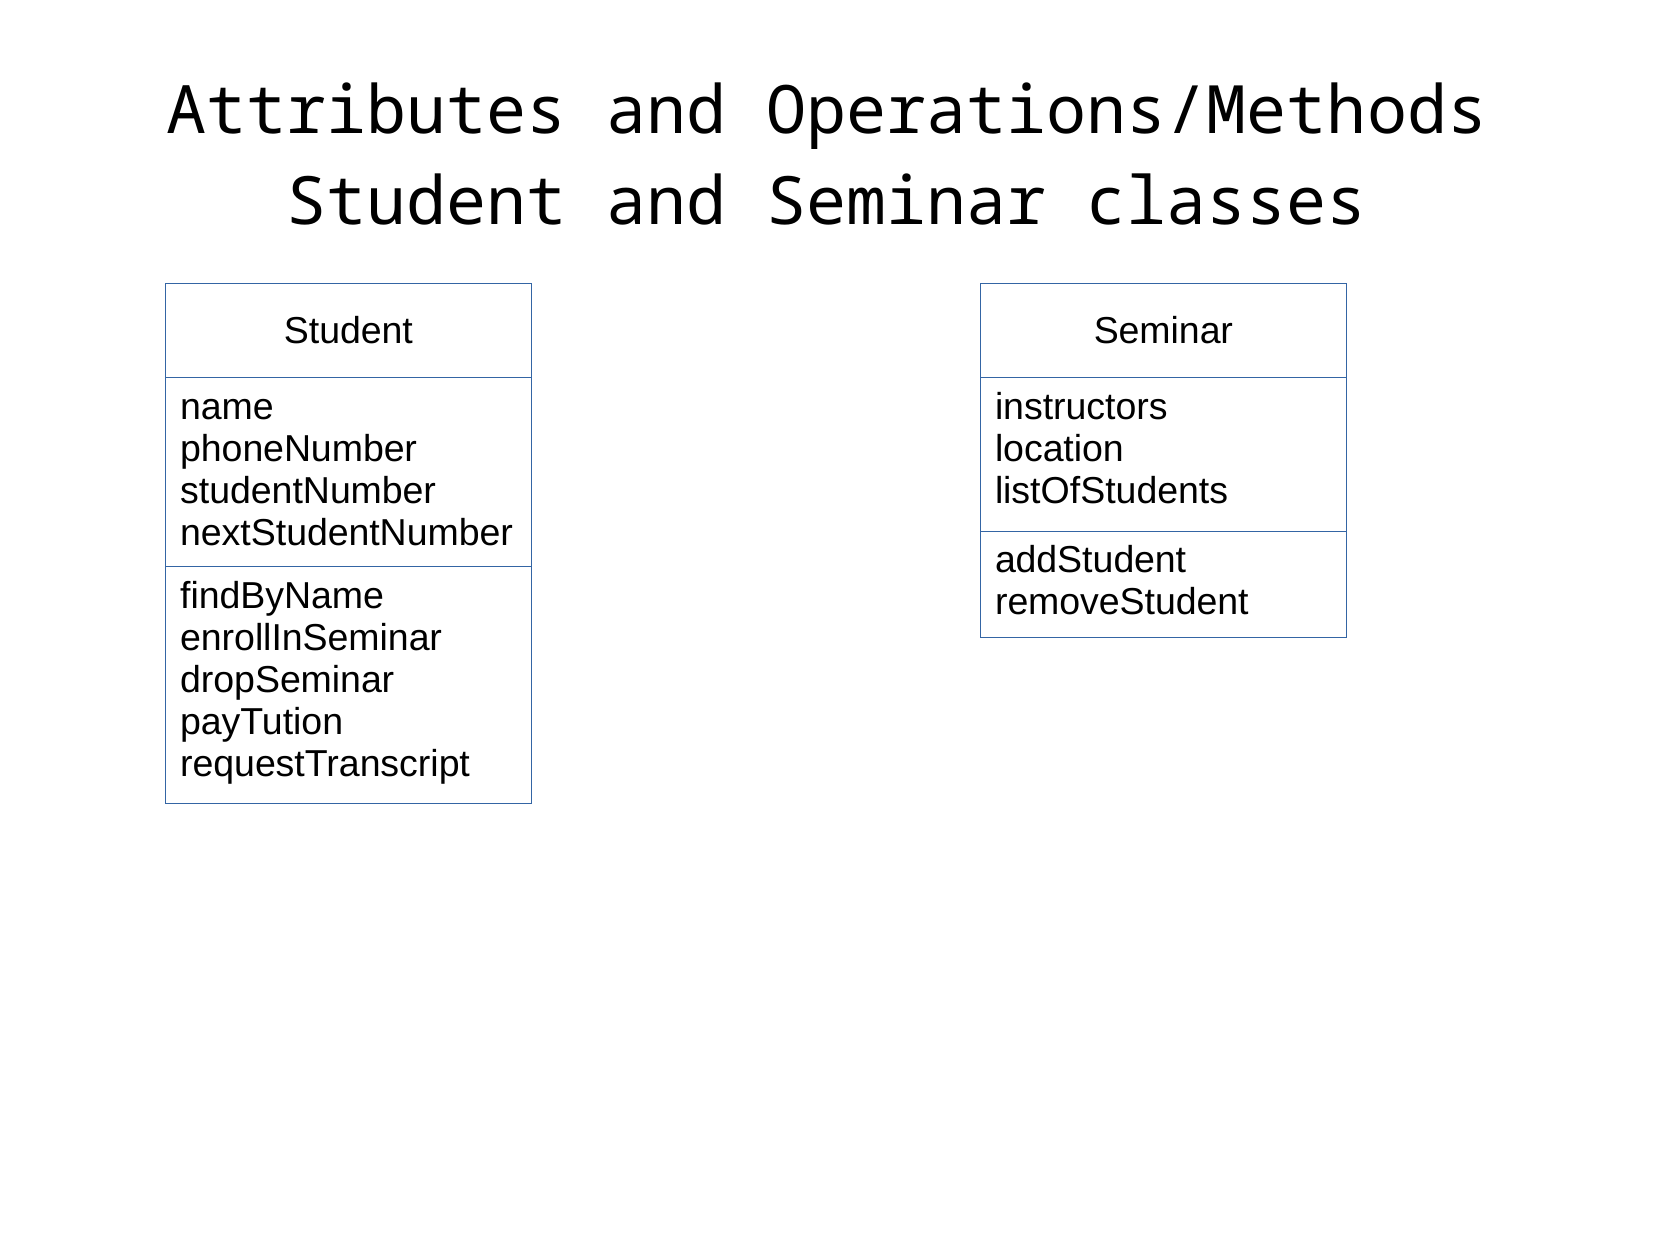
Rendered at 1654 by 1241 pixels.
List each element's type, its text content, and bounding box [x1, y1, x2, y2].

text_box name phoneNumber studentNumber nextStudentNumber [165, 377, 532, 566]
text_box Student [165, 283, 532, 377]
text_box findByName enrollInSeminar dropSeminar payTution requestTranscript [165, 566, 532, 804]
title Attributes and Operations/Methods Student and Seminar classes [82, 49, 1571, 257]
text_box Seminar [980, 283, 1347, 377]
text_box instructors location listOfStudents [980, 377, 1347, 531]
text_box addStudent removeStudent [980, 531, 1347, 638]
